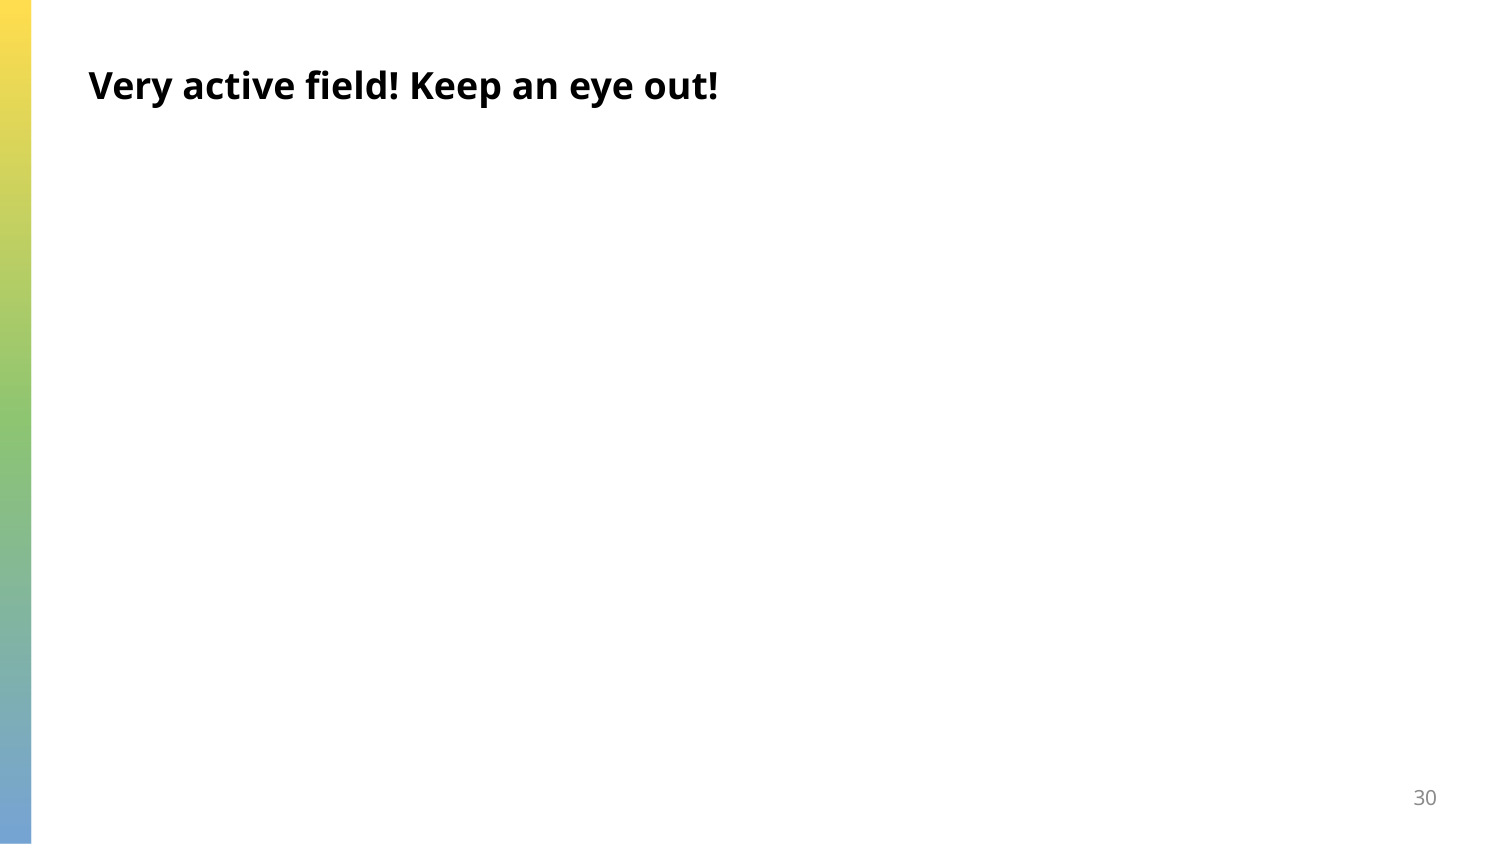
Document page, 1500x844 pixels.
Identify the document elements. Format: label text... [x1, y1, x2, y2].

picture [0, 0, 1500, 844]
list Very active field! Keep an eye out! [88, 61, 1442, 157]
